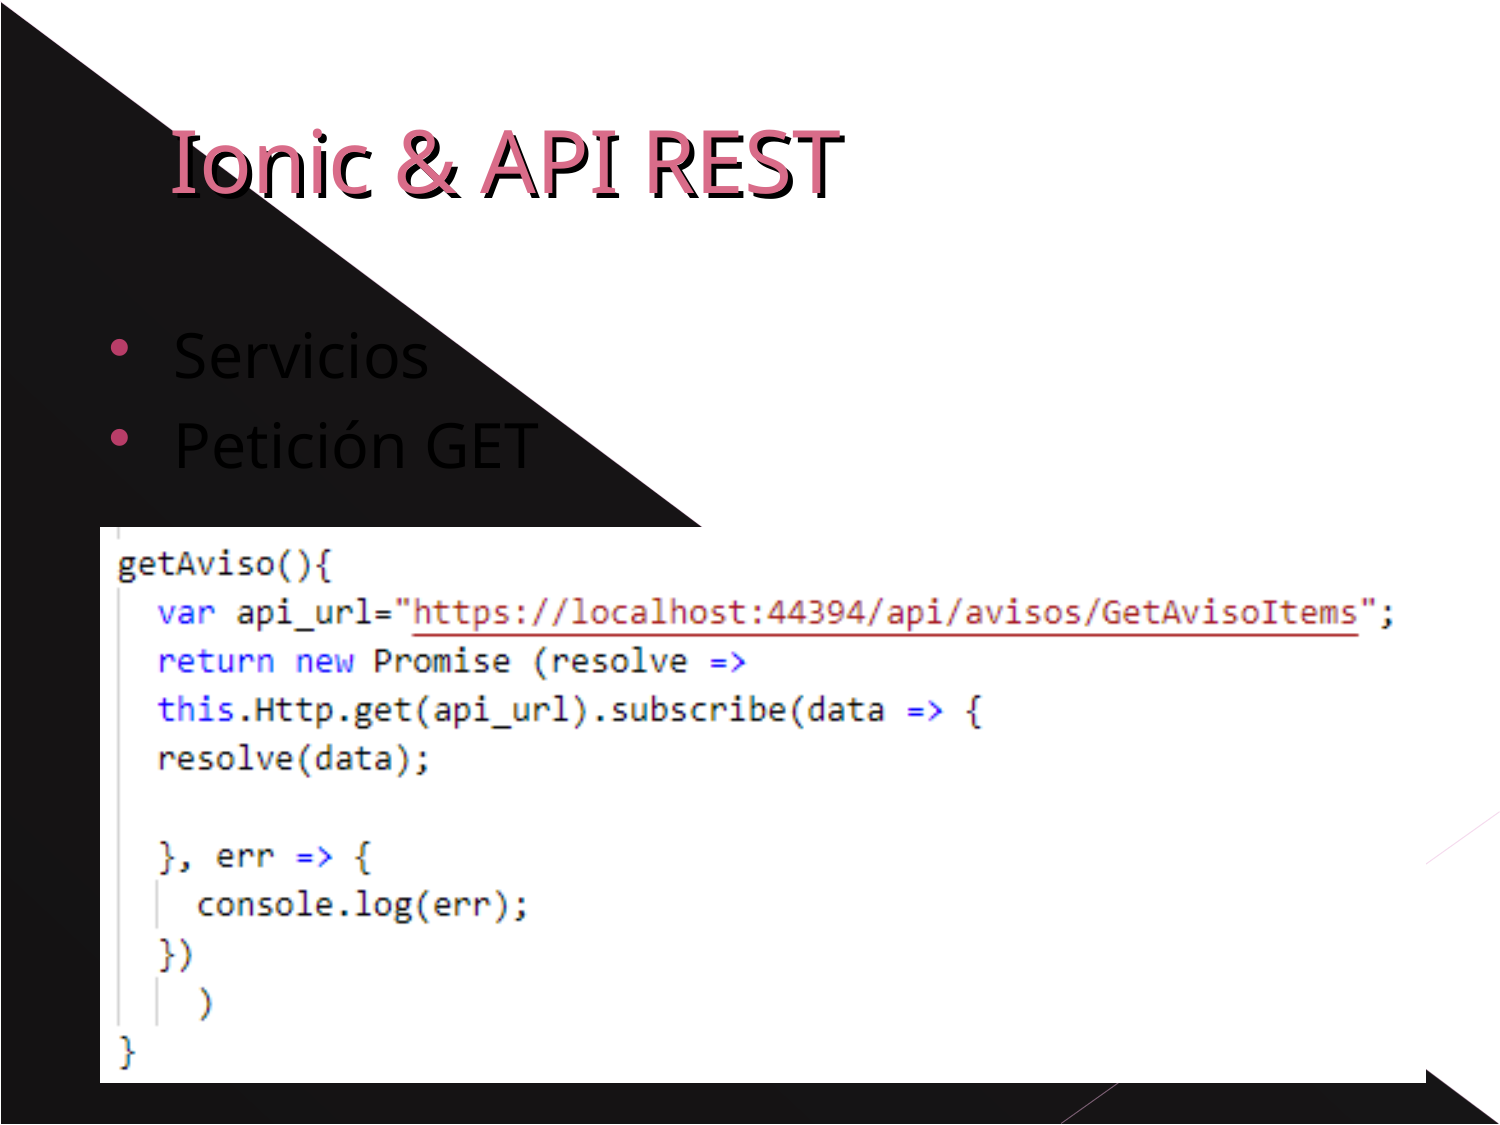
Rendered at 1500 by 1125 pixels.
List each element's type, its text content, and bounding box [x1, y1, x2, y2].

title Ionic & API REST [75, 43, 1426, 274]
picture [100, 527, 1426, 1083]
list Servicios Petición GET [75, 308, 1426, 1059]
